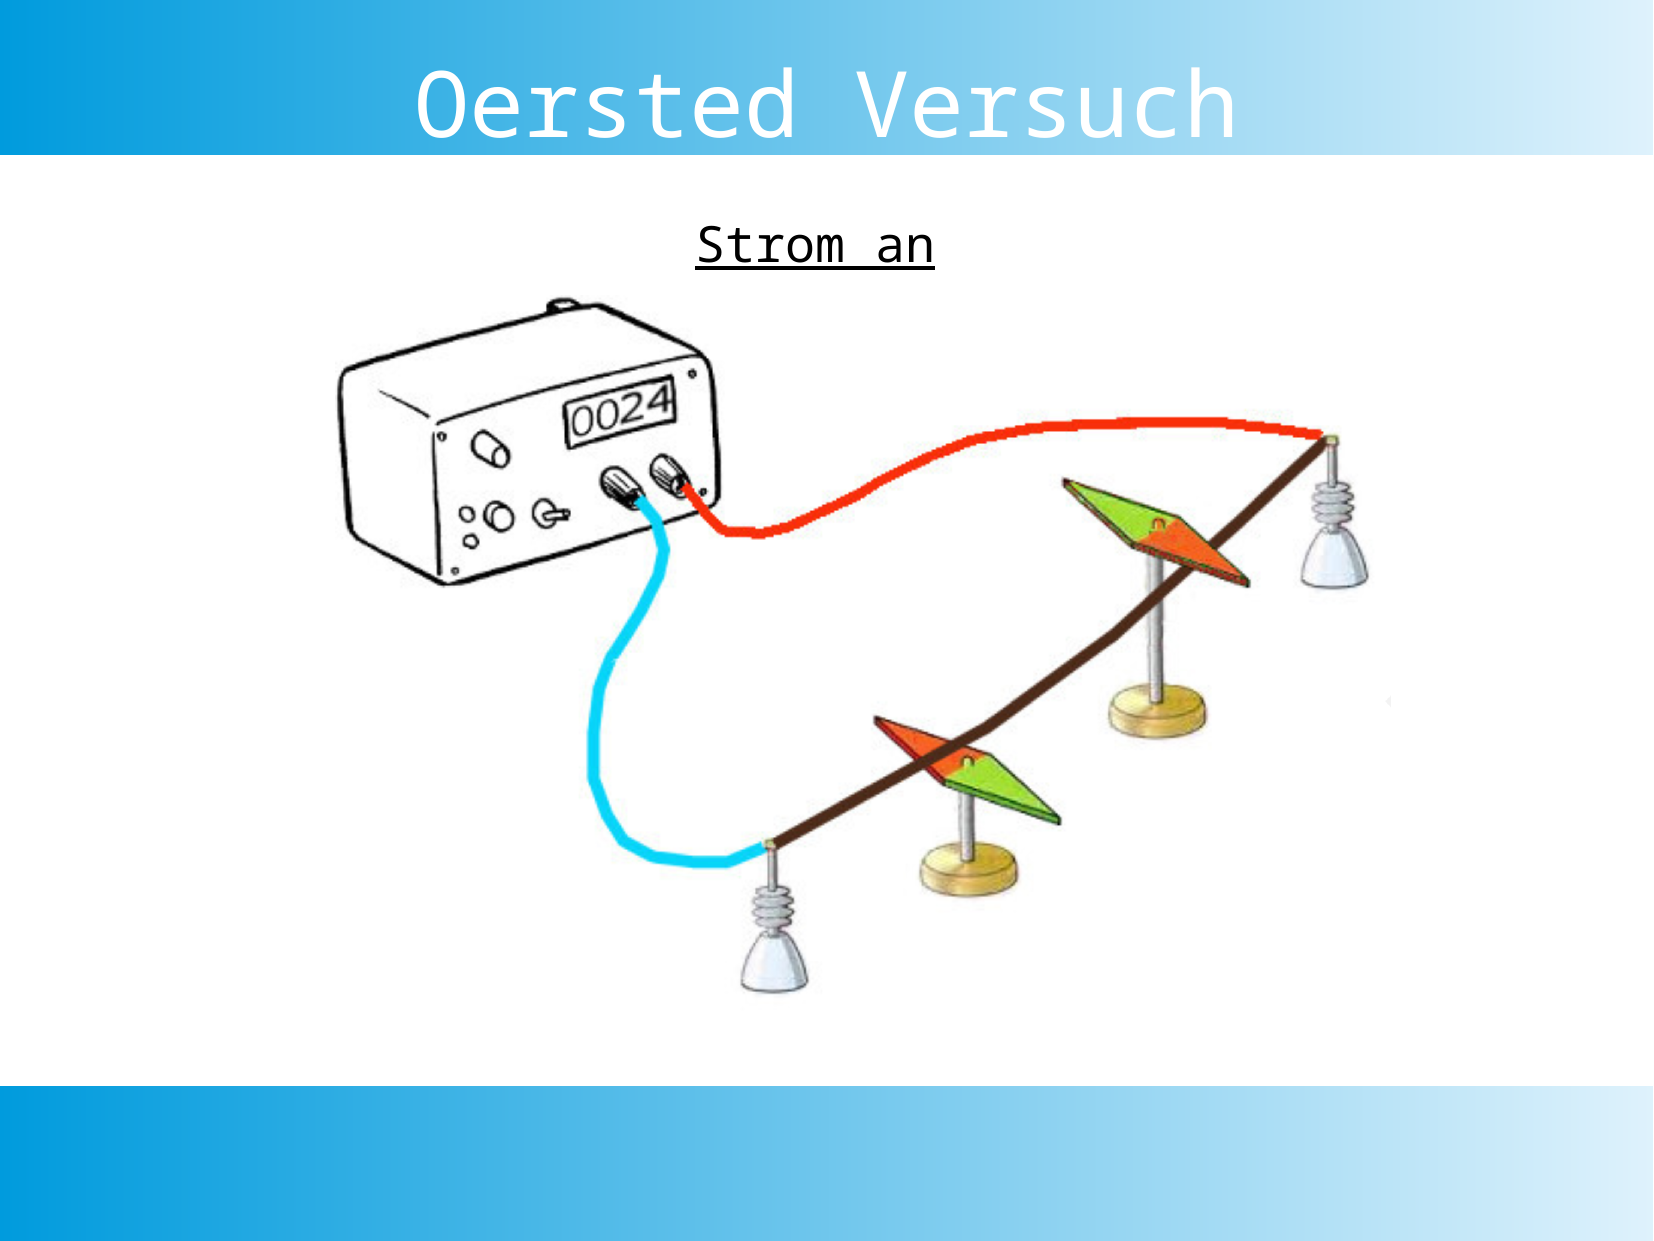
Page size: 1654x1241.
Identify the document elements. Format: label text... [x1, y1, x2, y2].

title Oersted Versuch [82, 40, 1571, 163]
text_box Strom an [625, 201, 1004, 284]
picture [295, 295, 1394, 1077]
